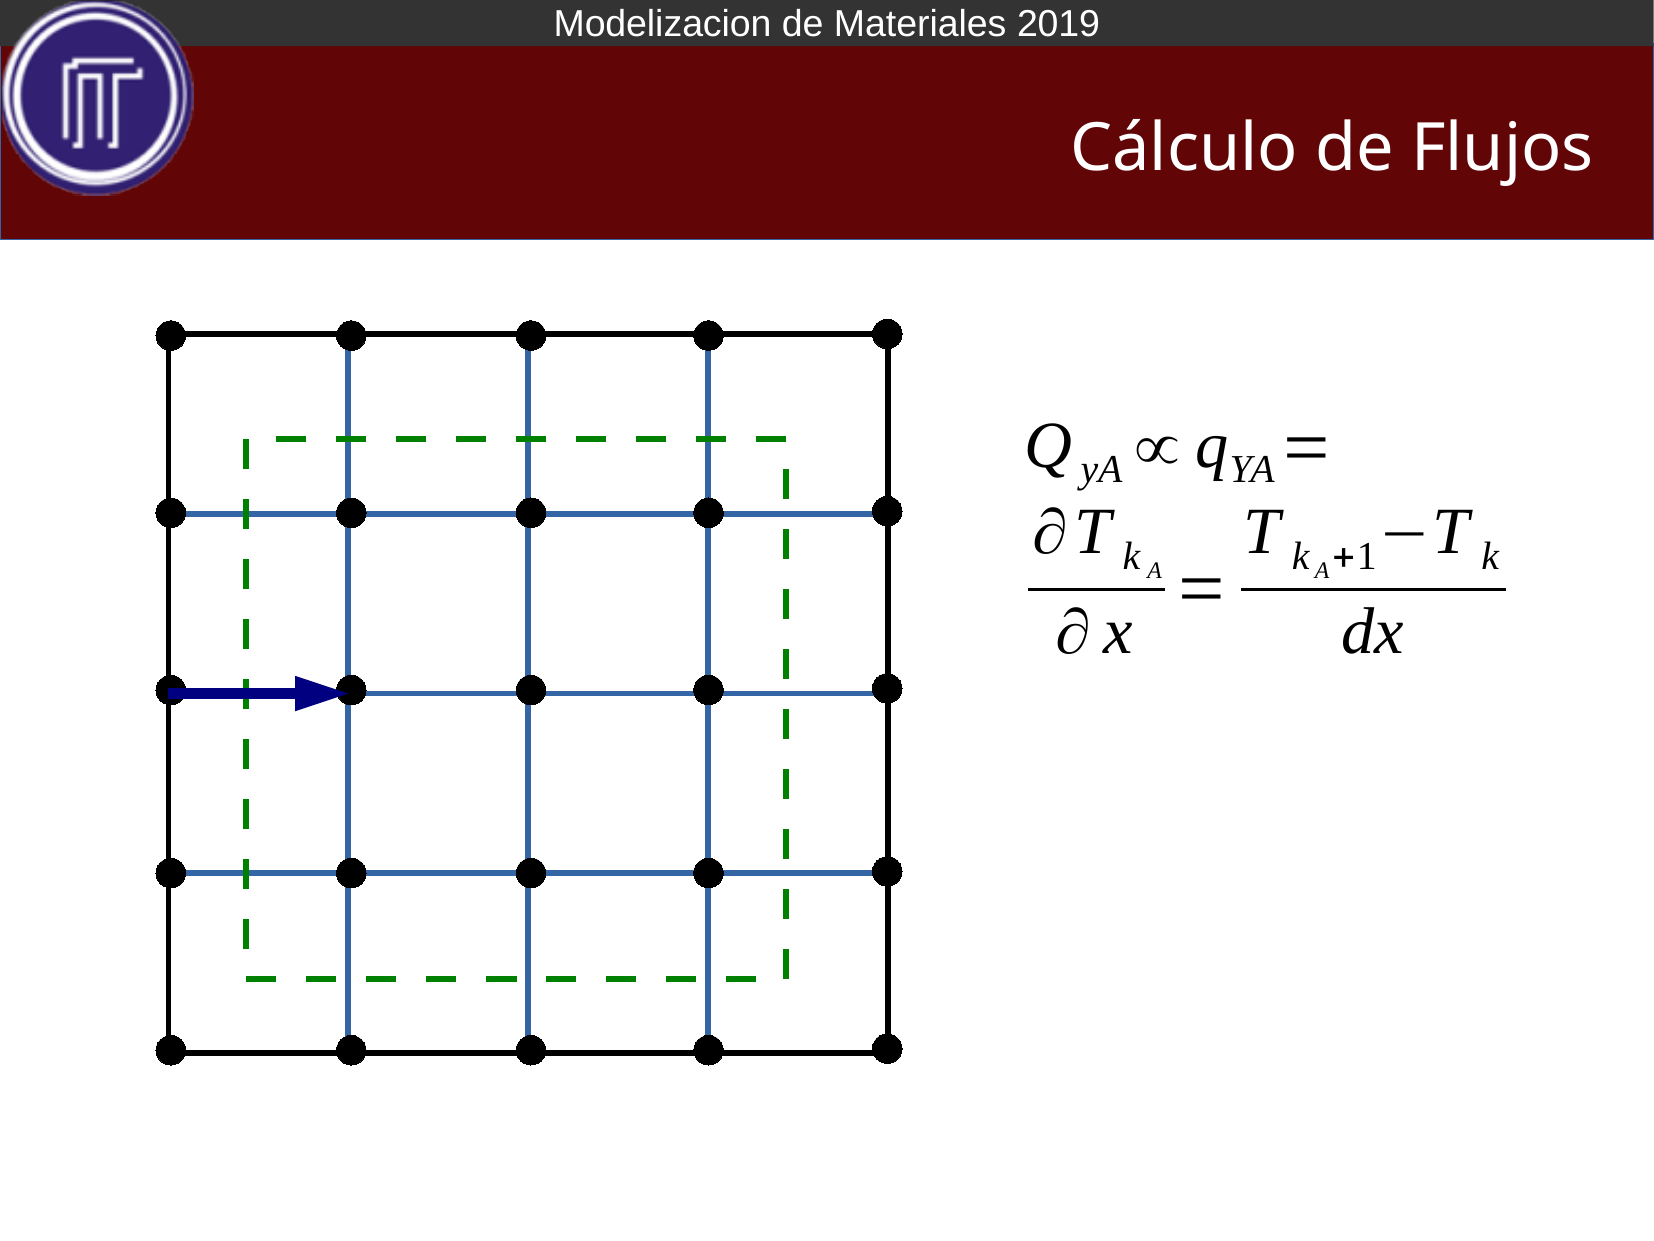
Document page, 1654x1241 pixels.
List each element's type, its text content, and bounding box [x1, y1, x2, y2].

text_box [872, 856, 903, 887]
text_box [872, 1033, 903, 1064]
text_box [693, 675, 724, 705]
picture [0, 0, 194, 196]
text_box [336, 498, 367, 528]
text_box [693, 858, 724, 888]
text_box [336, 858, 367, 888]
title Cálculo de Flujos [41, 70, 1654, 218]
text_box [872, 496, 903, 526]
text_box [336, 320, 367, 351]
text_box [872, 673, 903, 704]
text_box [155, 858, 186, 888]
text_box [693, 497, 724, 528]
text_box [155, 1035, 186, 1066]
text_box [516, 858, 546, 888]
text_box [155, 498, 186, 528]
text_box [693, 1035, 724, 1066]
text_box [336, 675, 367, 705]
text_box [516, 497, 546, 528]
text_box [516, 1035, 546, 1066]
chart [1018, 408, 1516, 668]
text_box [336, 1035, 367, 1066]
text_box [693, 320, 724, 351]
text_box [155, 675, 186, 705]
text_box [872, 319, 903, 349]
text_box [516, 675, 546, 705]
text_box [155, 320, 186, 351]
text_box [516, 320, 546, 351]
